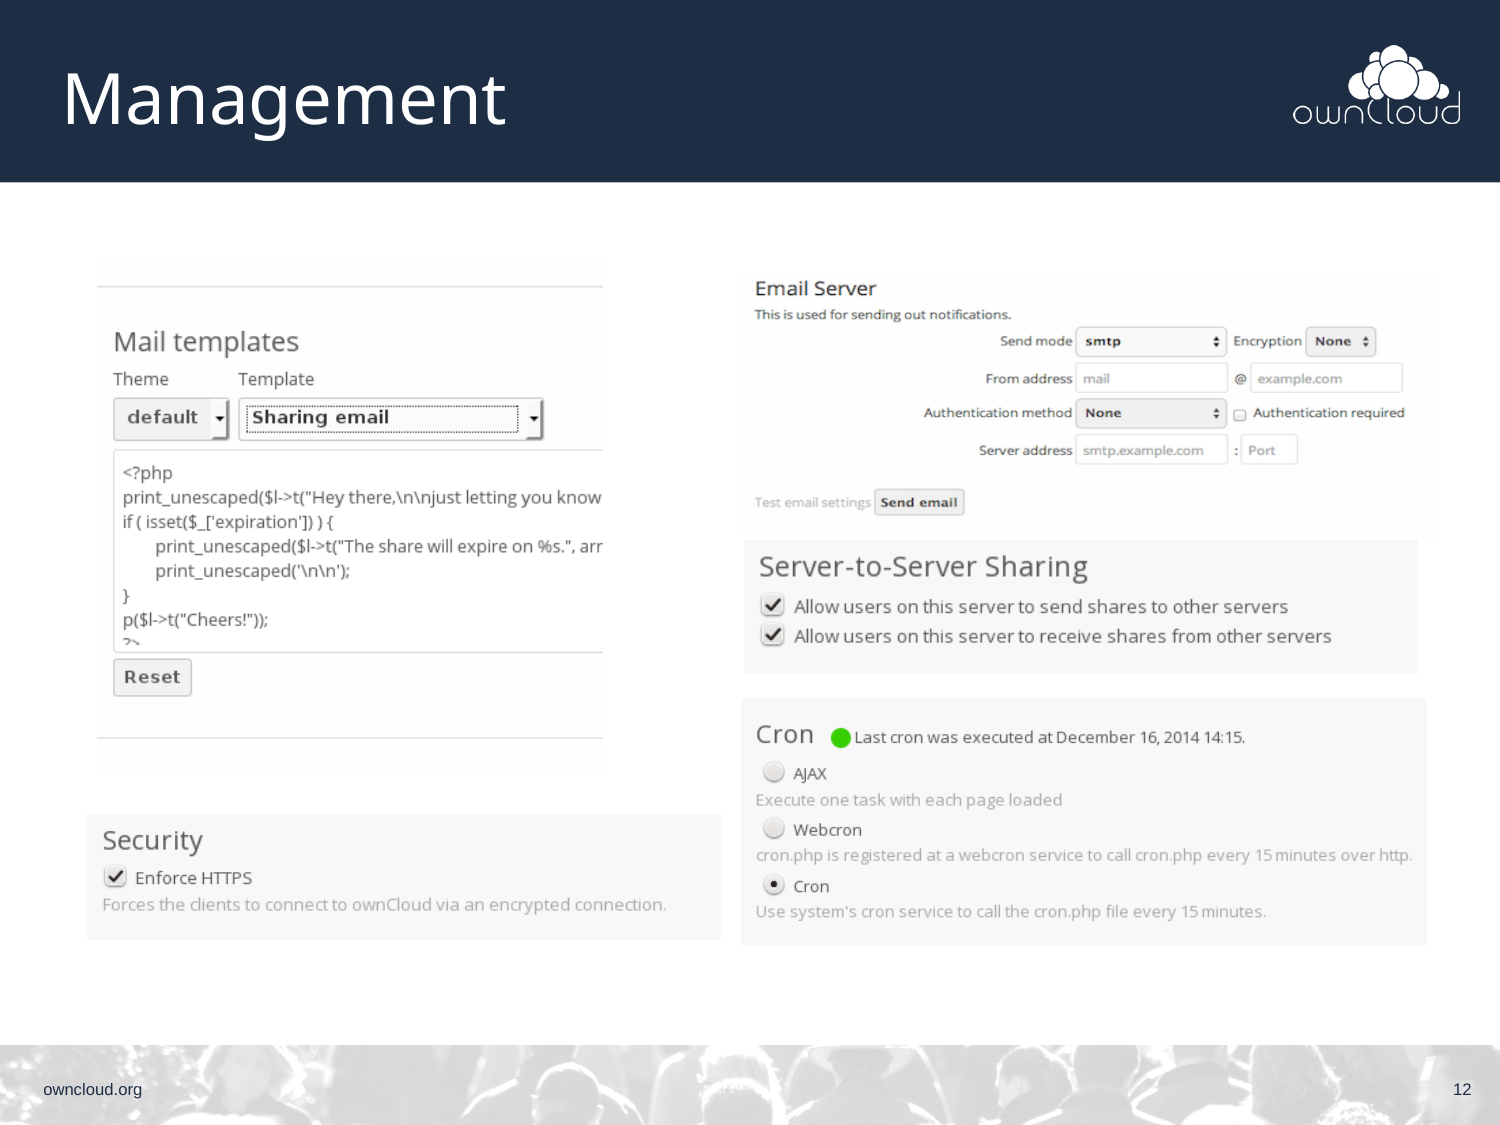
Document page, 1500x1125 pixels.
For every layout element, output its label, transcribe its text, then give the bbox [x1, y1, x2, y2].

picture [87, 814, 721, 940]
picture [741, 698, 1427, 945]
picture [741, 271, 1441, 538]
picture [97, 259, 603, 777]
title Management [46, 5, 1258, 187]
picture [744, 540, 1418, 674]
picture [1293, 45, 1460, 124]
picture [0, 1045, 1500, 1125]
